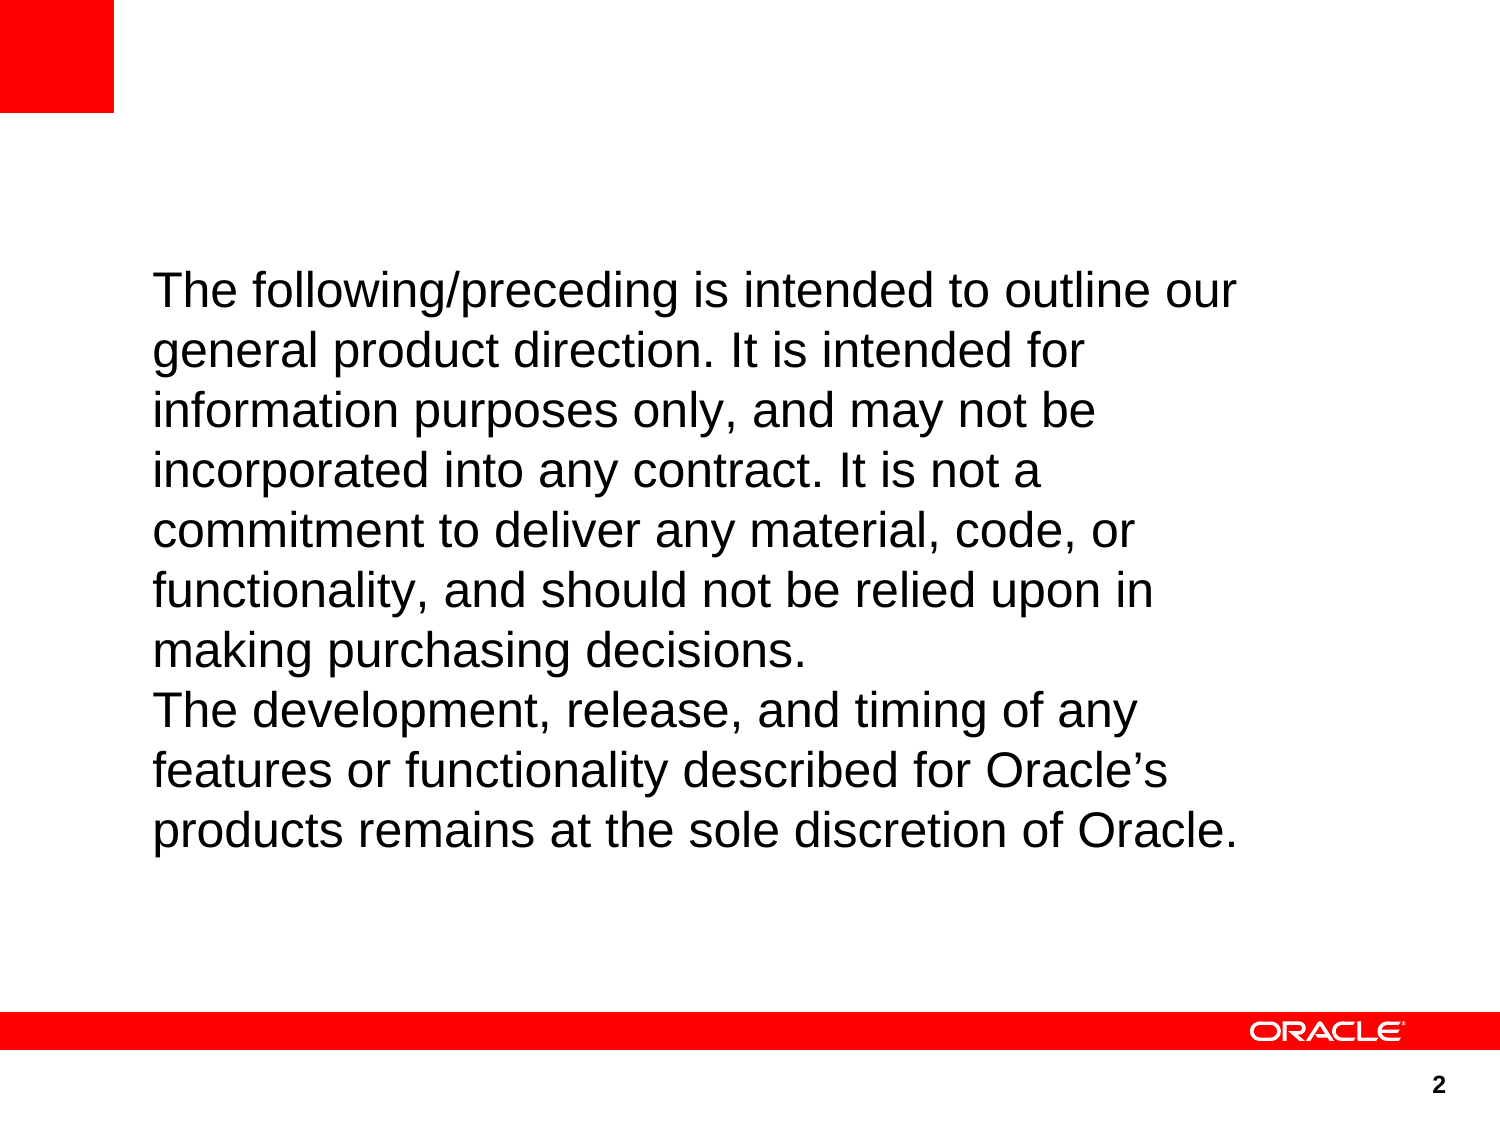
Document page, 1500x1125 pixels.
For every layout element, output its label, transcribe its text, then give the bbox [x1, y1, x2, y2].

picture [0, 1012, 1500, 1050]
picture [0, 0, 114, 113]
text_box The following/preceding is intended to outline our general product direction. It is intended for information purposes only, and may not be incorporated into any contract. It is not a commitment to deliver any material, code, or functionality, and should not be relied upon in making purchasing decisions. The development, release, and timing of any features or functionality described for Oracle’s products remains at the sole discretion of Oracle. [137, 249, 1338, 866]
